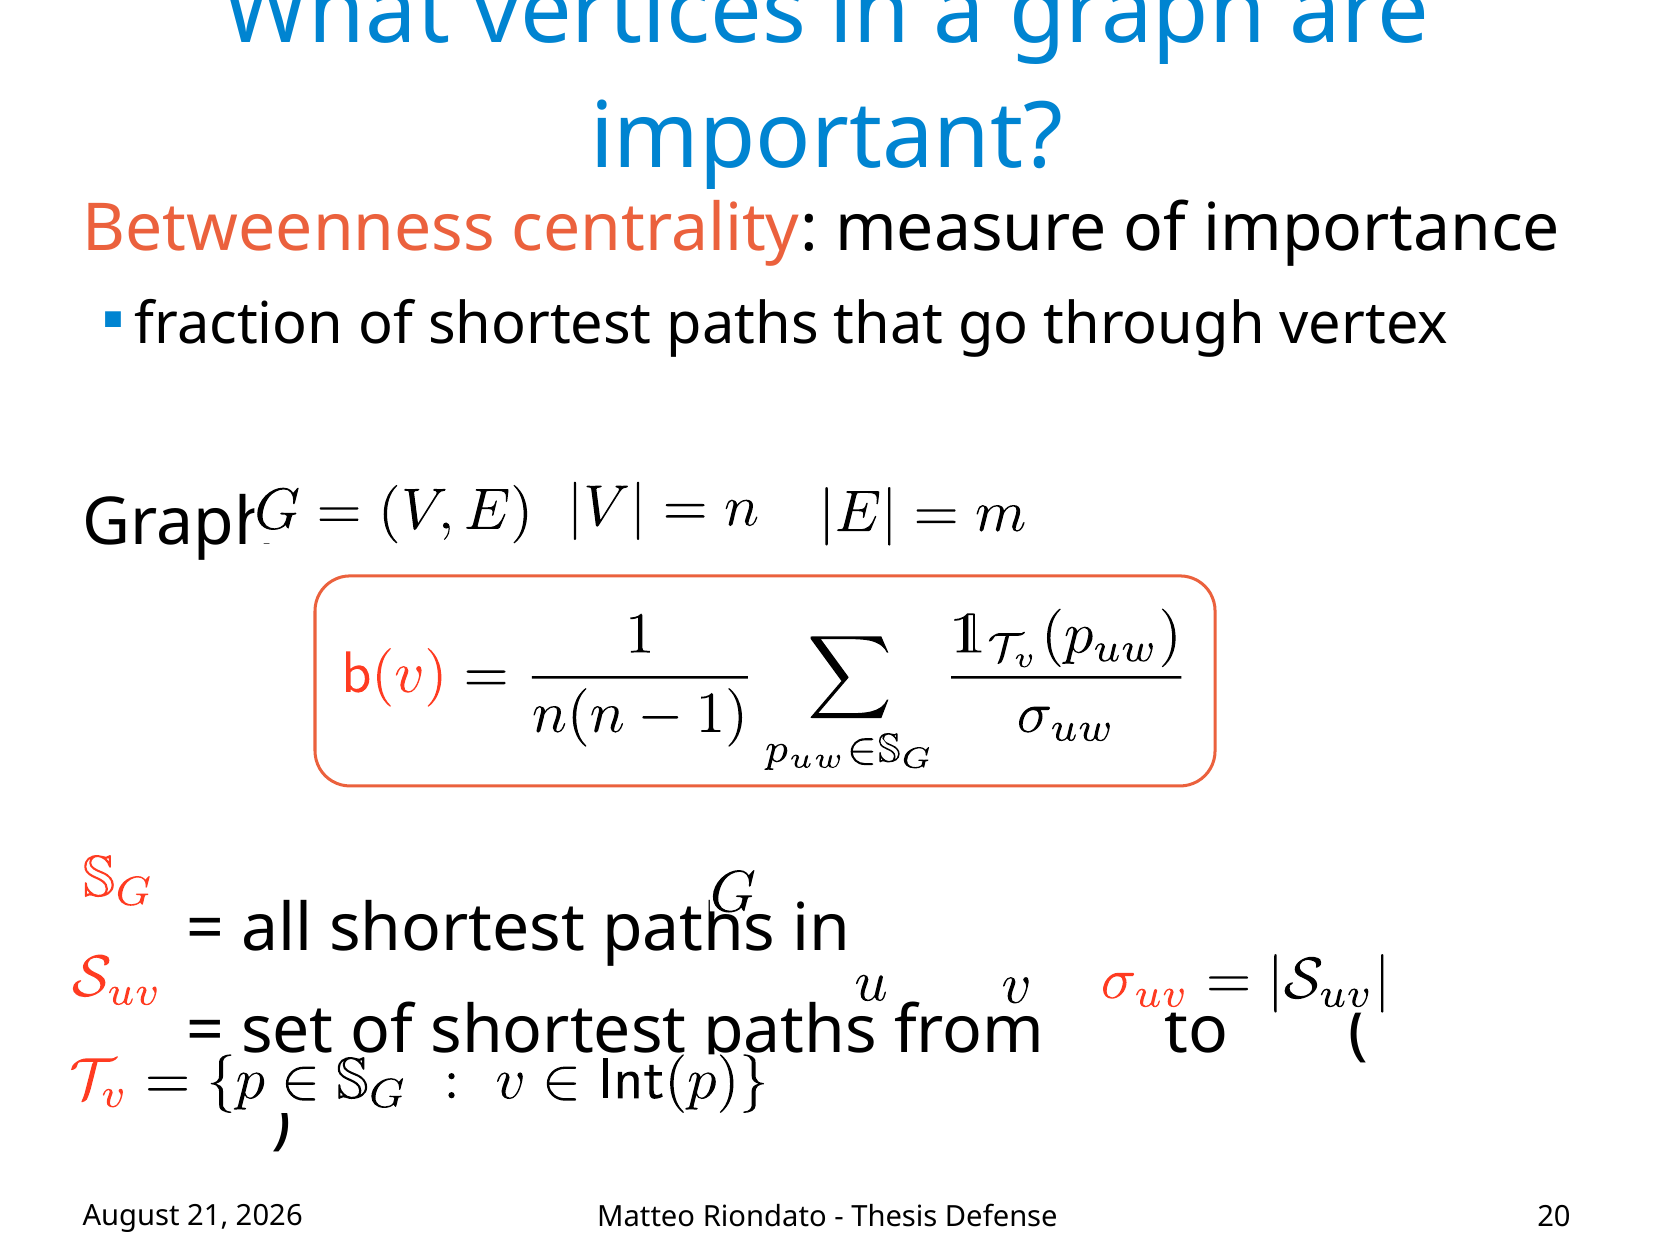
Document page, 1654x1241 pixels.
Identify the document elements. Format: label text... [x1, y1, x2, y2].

title What vertices in a graph are important? [82, 0, 1571, 139]
text_box [69, 1054, 769, 1113]
text_box [341, 608, 1182, 770]
text_box [1100, 954, 1391, 1013]
text_box [71, 954, 160, 1006]
text_box [818, 487, 1027, 546]
text_box [854, 974, 888, 1002]
text_box [566, 481, 759, 541]
text_box [709, 870, 756, 913]
text_box [254, 484, 533, 544]
list Betweenness centrality: measure of importance fraction of shortest paths that go through vertex Graph = all shortest paths in = set of shortest paths from to ( ) [82, 180, 1571, 1186]
text_box [1001, 977, 1032, 1004]
text_box [82, 855, 152, 906]
